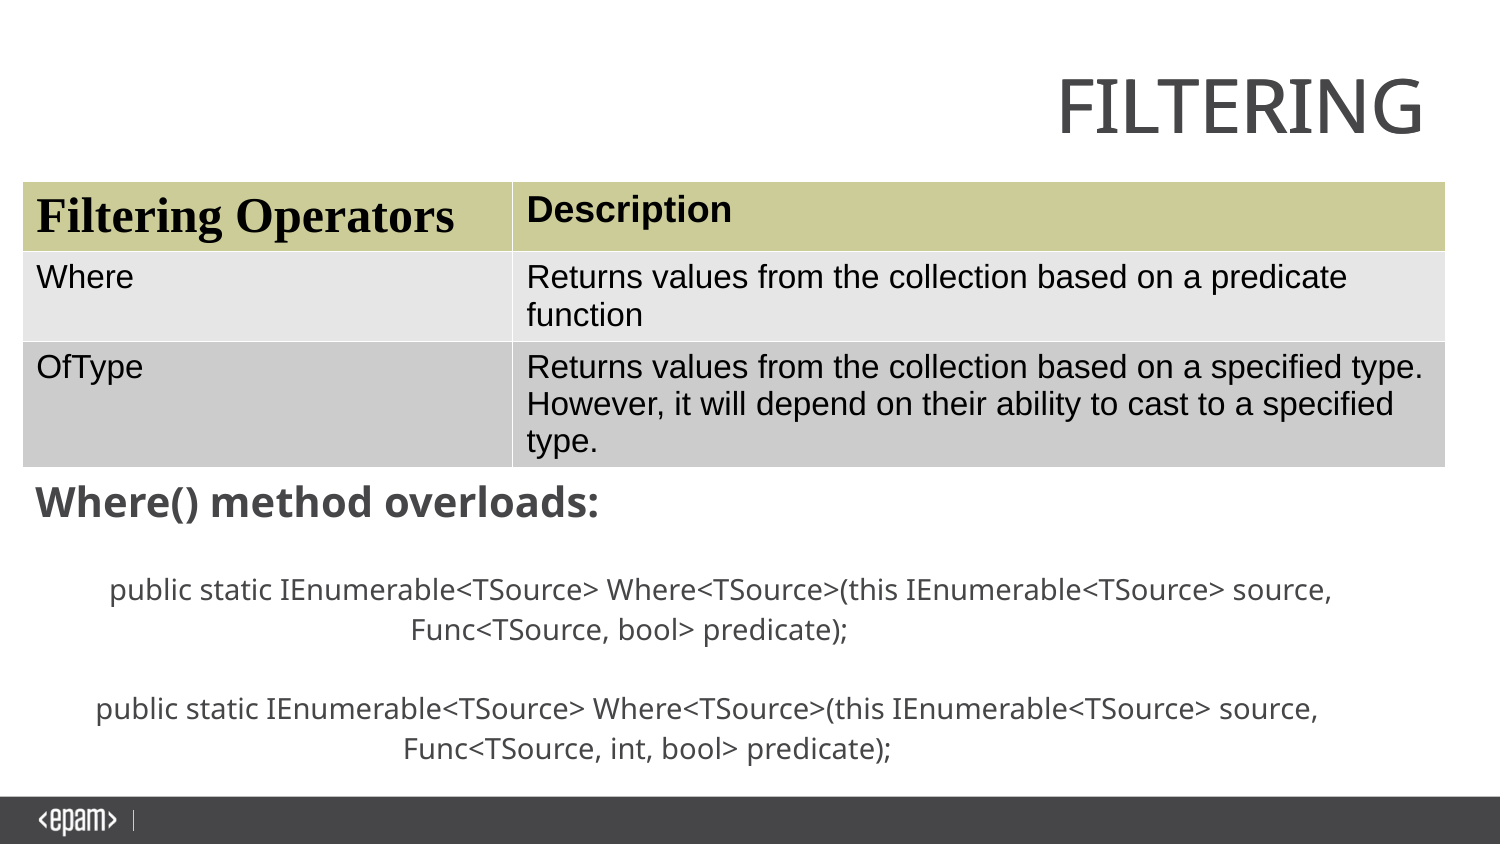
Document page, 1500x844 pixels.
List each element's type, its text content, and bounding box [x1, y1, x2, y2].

table_cell OfType [23, 342, 512, 467]
title FILTERING [76, 33, 1427, 175]
picture [38, 808, 117, 837]
table_cell Returns values from the collection based on a predicate function [513, 252, 1445, 341]
table_header Filtering Operators [23, 182, 512, 251]
table_cell Where [23, 252, 512, 341]
table_header Description [513, 182, 1445, 251]
table_cell Returns values from the collection based on a specified type. However, it will depend on their ability to cast to a specified type. [513, 342, 1445, 467]
title Where() method overloads: public static IEnumerable<TSource> Where<TSource>(this IEnumerable<TSource> source, Func<TSource, bool> predicate); public static IEnumerable<TSource> Where<TSource>(this IEnumerable<TSource> source, Func<TSource, int, bool> predicate); [35, 484, 1386, 756]
